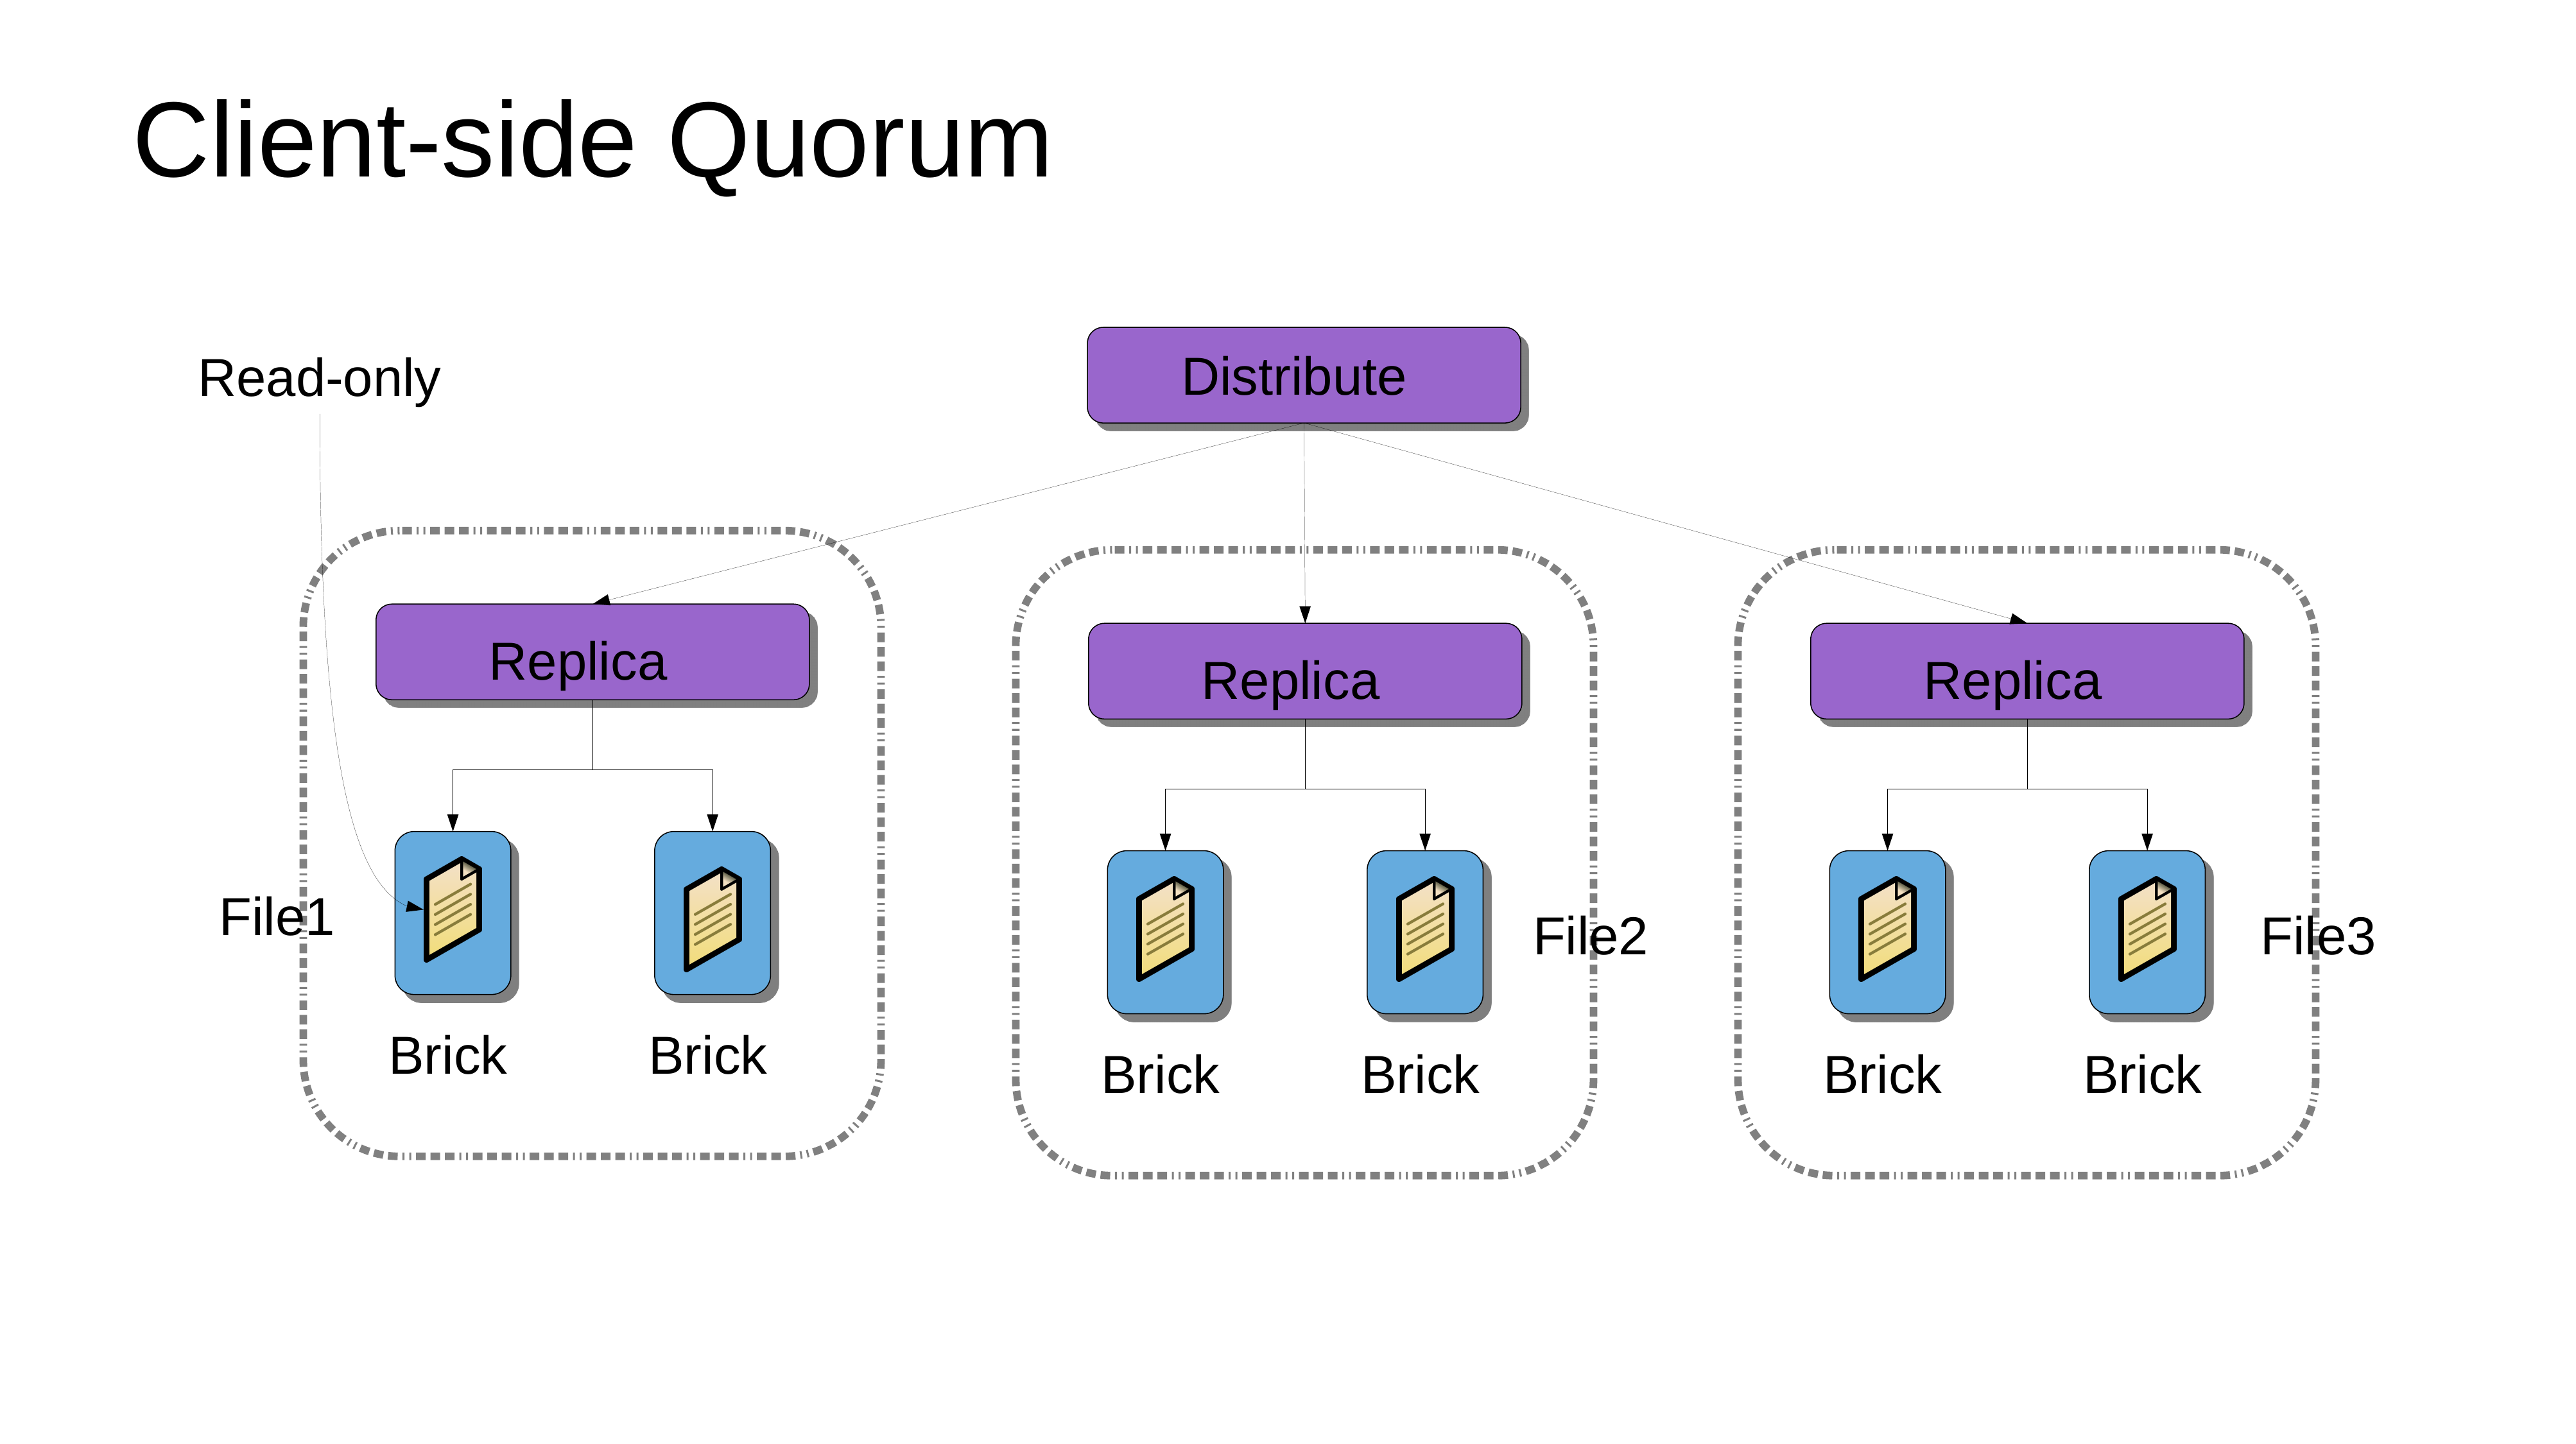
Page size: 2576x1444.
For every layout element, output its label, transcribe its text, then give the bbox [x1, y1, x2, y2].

text_box [1087, 327, 1521, 424]
text_box File3 [2234, 901, 2403, 973]
text_box Distribute [1145, 341, 1444, 411]
text_box Read-only [139, 343, 501, 415]
text_box File1 [193, 882, 362, 954]
text_box [1738, 549, 2316, 1176]
picture [684, 866, 742, 973]
picture [1396, 876, 1455, 983]
text_box [303, 530, 881, 1156]
title Client-side Quorum [132, 19, 2446, 261]
picture [1858, 876, 1917, 983]
picture [424, 856, 482, 963]
text_box [1016, 549, 1594, 1176]
picture [2118, 876, 2177, 983]
text_box File2 [1506, 901, 1676, 973]
picture [1136, 876, 1195, 983]
